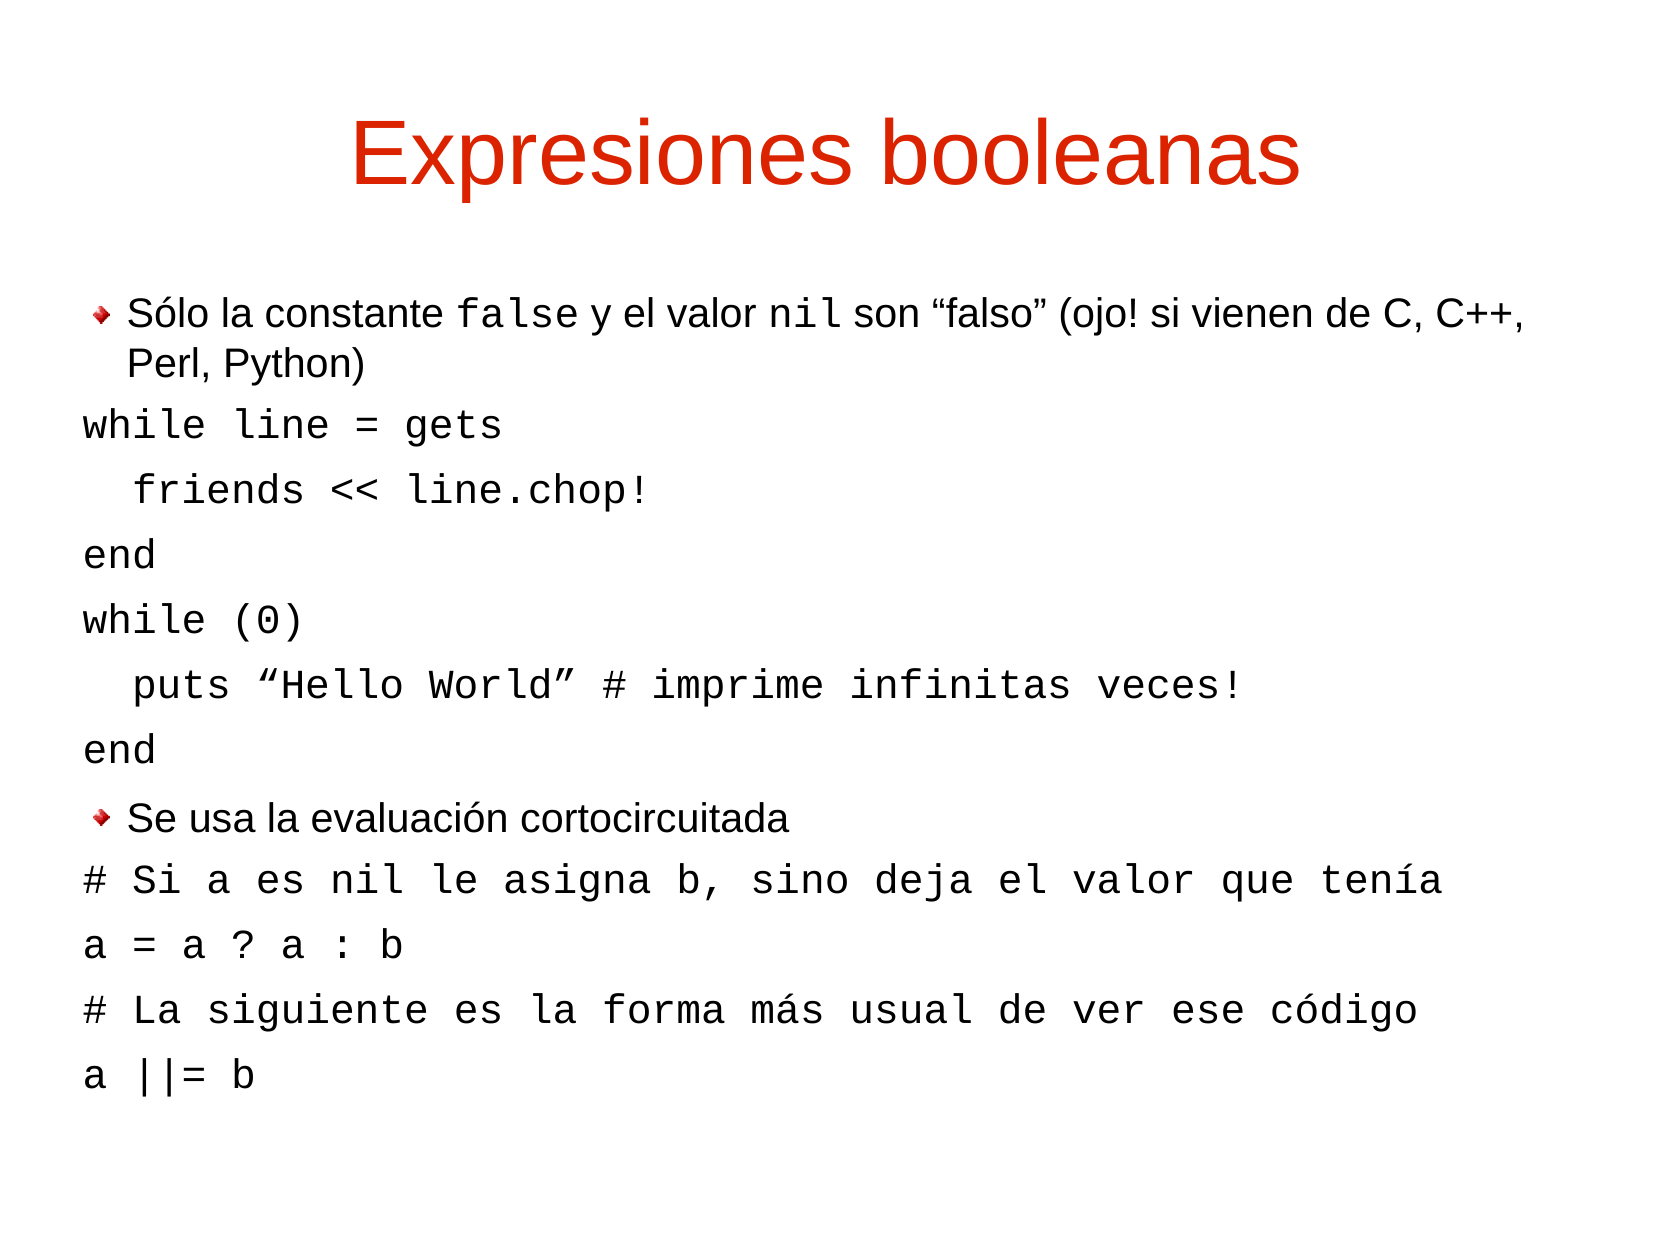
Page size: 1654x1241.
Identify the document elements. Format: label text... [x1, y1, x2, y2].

list Sólo la constante false y el valor nil son “falso” (ojo! si vienen de C, C++, Perl, Python) while line = gets friends << line.chop! end while (0) puts “Hello World” # imprime infinitas veces! end Se usa la evaluación cortocircuitada # Si a es nil le asigna b, sino deja el valor que tenía a = a ? a : b # La siguiente es la forma más usual de ver ese código a ||= b [82, 290, 1571, 1109]
title Expresiones booleanas [82, 49, 1571, 257]
